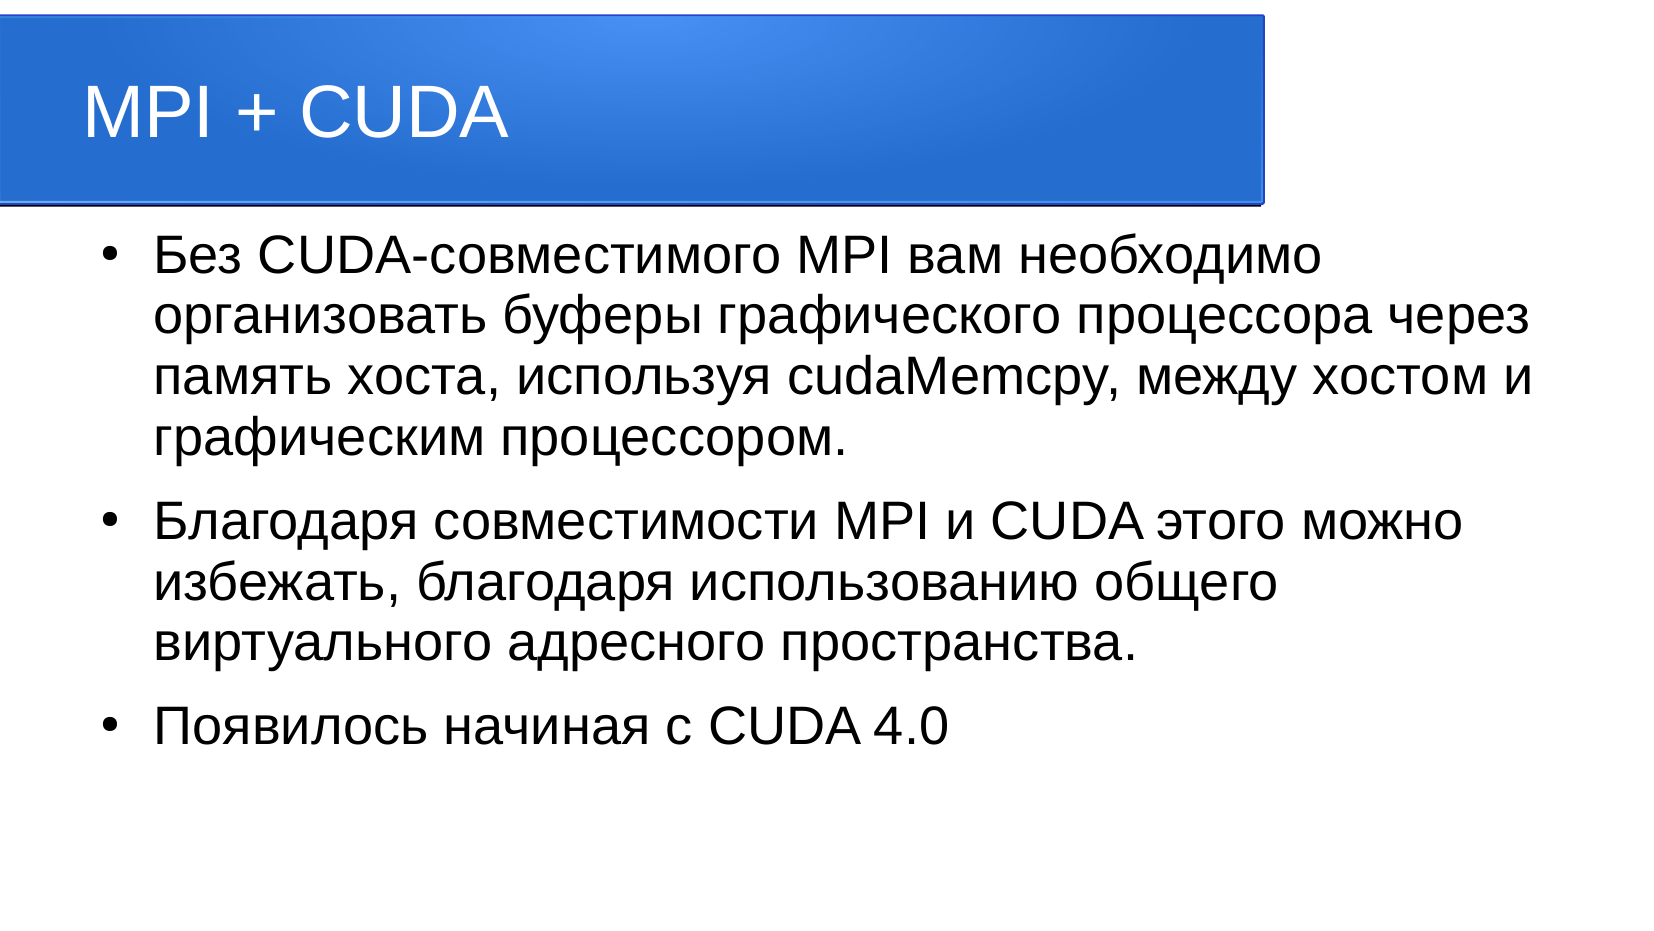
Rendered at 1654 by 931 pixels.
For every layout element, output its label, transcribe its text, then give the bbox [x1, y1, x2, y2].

list Без CUDA-совместимого MPI вам необходимо организовать буферы графического процессора через память хоста, используя cudaMemcpy, между хостом и графическим процессором. Благодаря совместимости MPI и CUDA этого можно избежать, благодаря использованию общего виртуального адресного пространства. Появилось начиная с CUDA 4.0 [82, 224, 1571, 764]
title MPI + CUDA [82, 35, 1235, 189]
